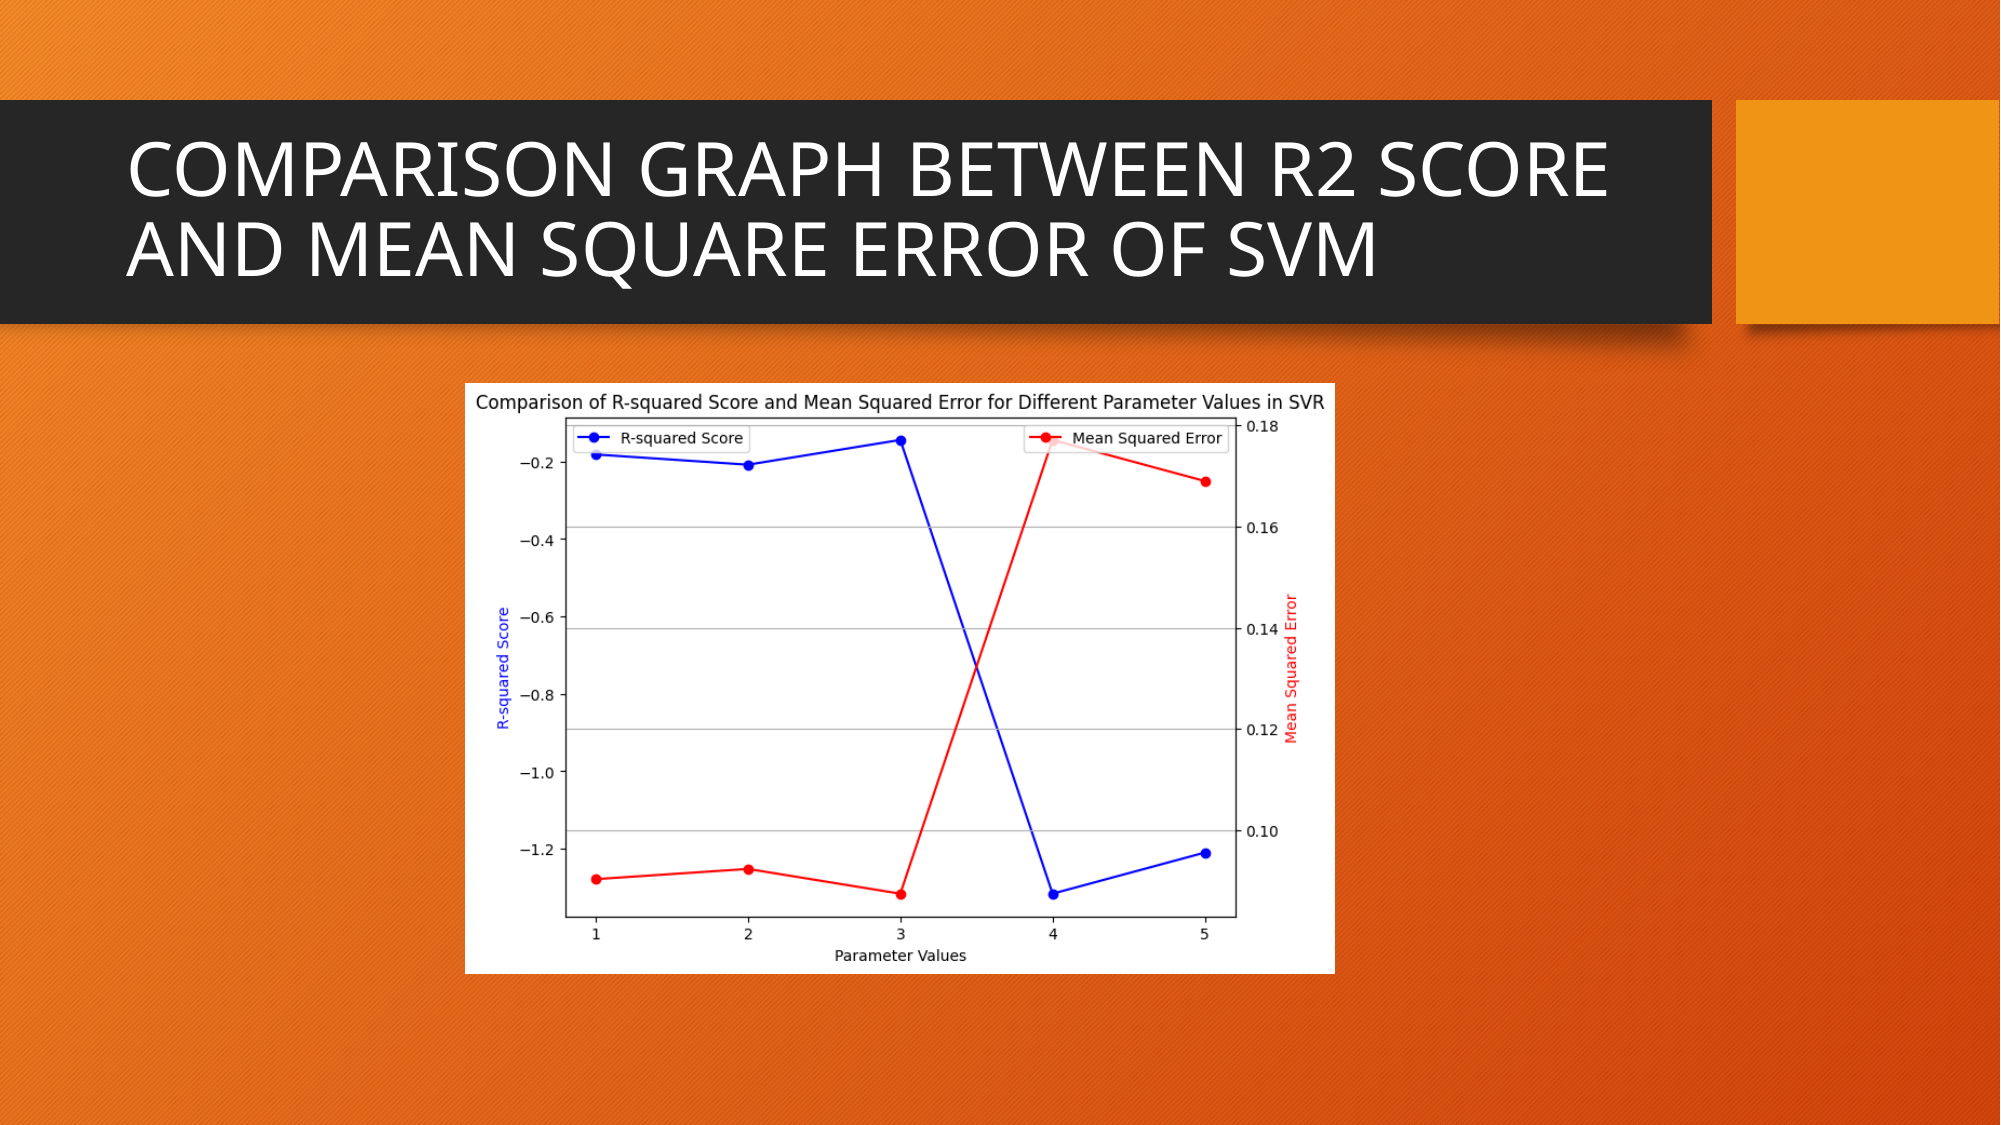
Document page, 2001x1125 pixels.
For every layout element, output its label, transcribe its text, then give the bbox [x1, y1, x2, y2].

title COMPARISON GRAPH BETWEEN R2 SCORE AND MEAN SQUARE ERROR OF SVM [111, 123, 1689, 301]
picture [465, 383, 1335, 974]
